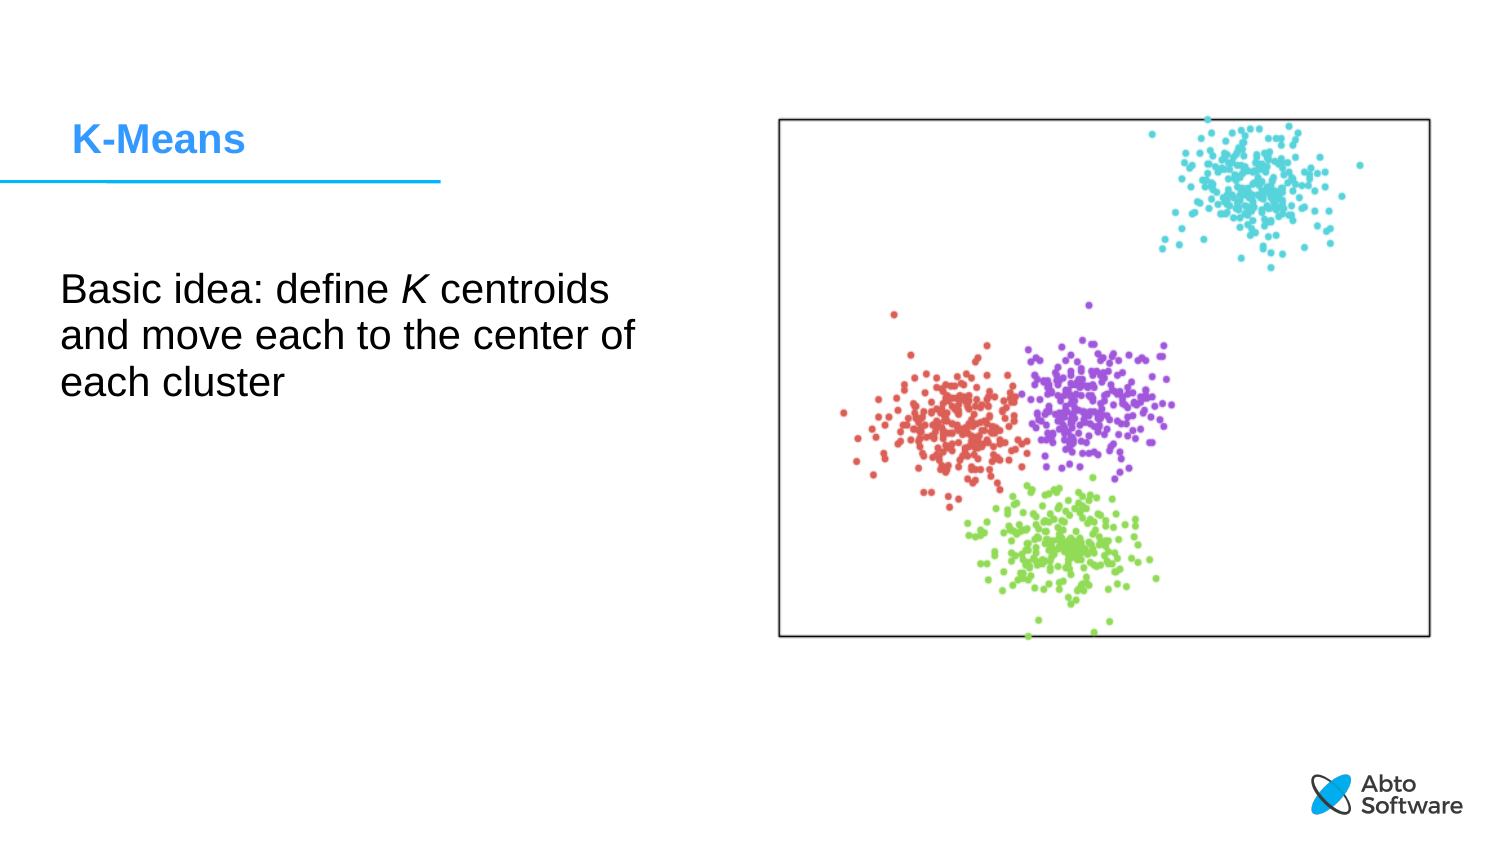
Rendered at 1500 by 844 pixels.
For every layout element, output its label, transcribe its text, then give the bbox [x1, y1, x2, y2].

subtitle Basic idea: define K centroids and move each to the center of each cluster [60, 265, 660, 406]
picture [1299, 771, 1474, 817]
picture [660, 68, 1486, 714]
title K-Means [71, 68, 660, 210]
